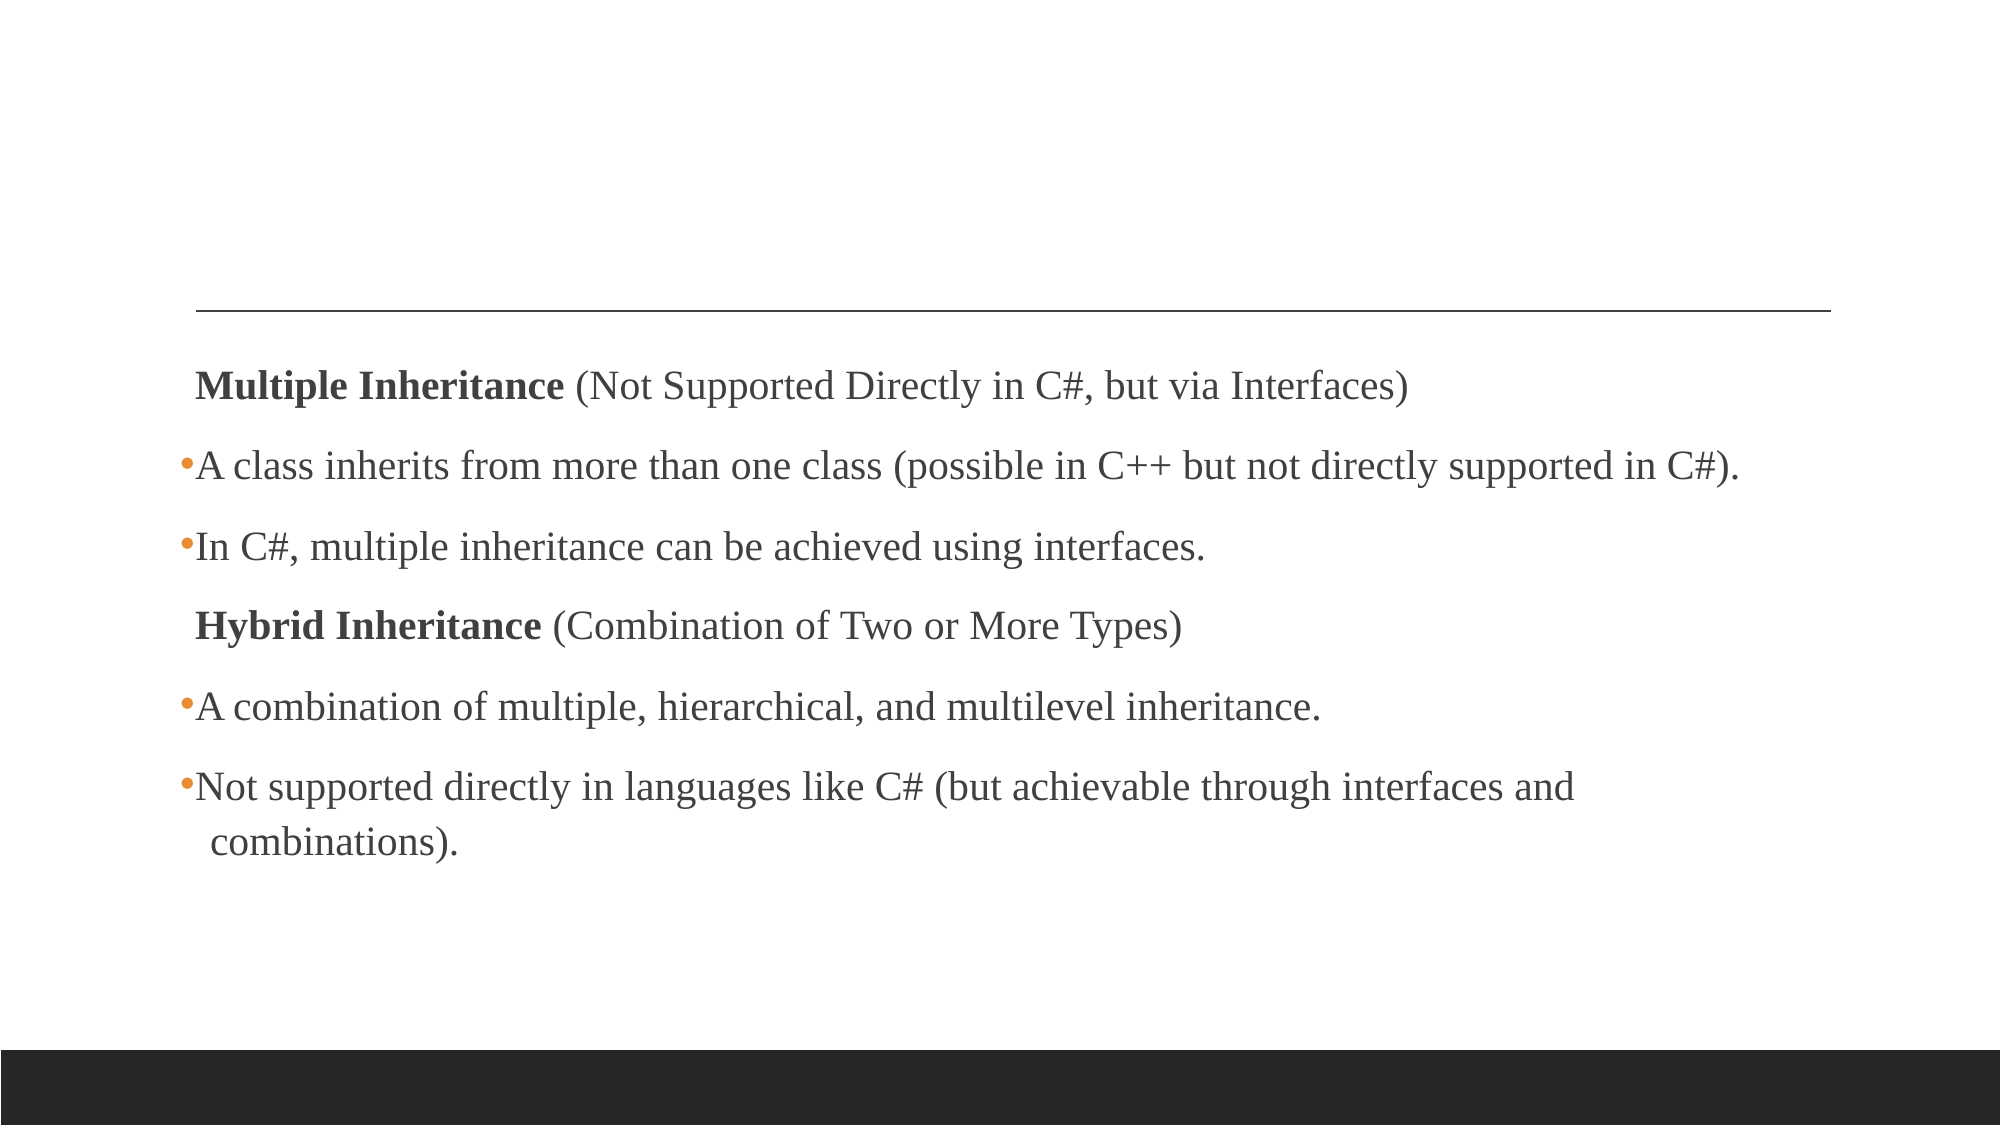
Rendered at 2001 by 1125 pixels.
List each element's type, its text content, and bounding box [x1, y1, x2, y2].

list Multiple Inheritance (Not Supported Directly in C#, but via Interfaces) A class inherits from more than one class (possible in C++ but not directly supported in C#). In C#, multiple inheritance can be achieved using interfaces. Hybrid Inheritance (Combination of Two or More Types) A combination of multiple, hierarchical, and multilevel inheritance. Not supported directly in languages like C# (but achievable through interfaces and combinations). [180, 345, 1831, 963]
